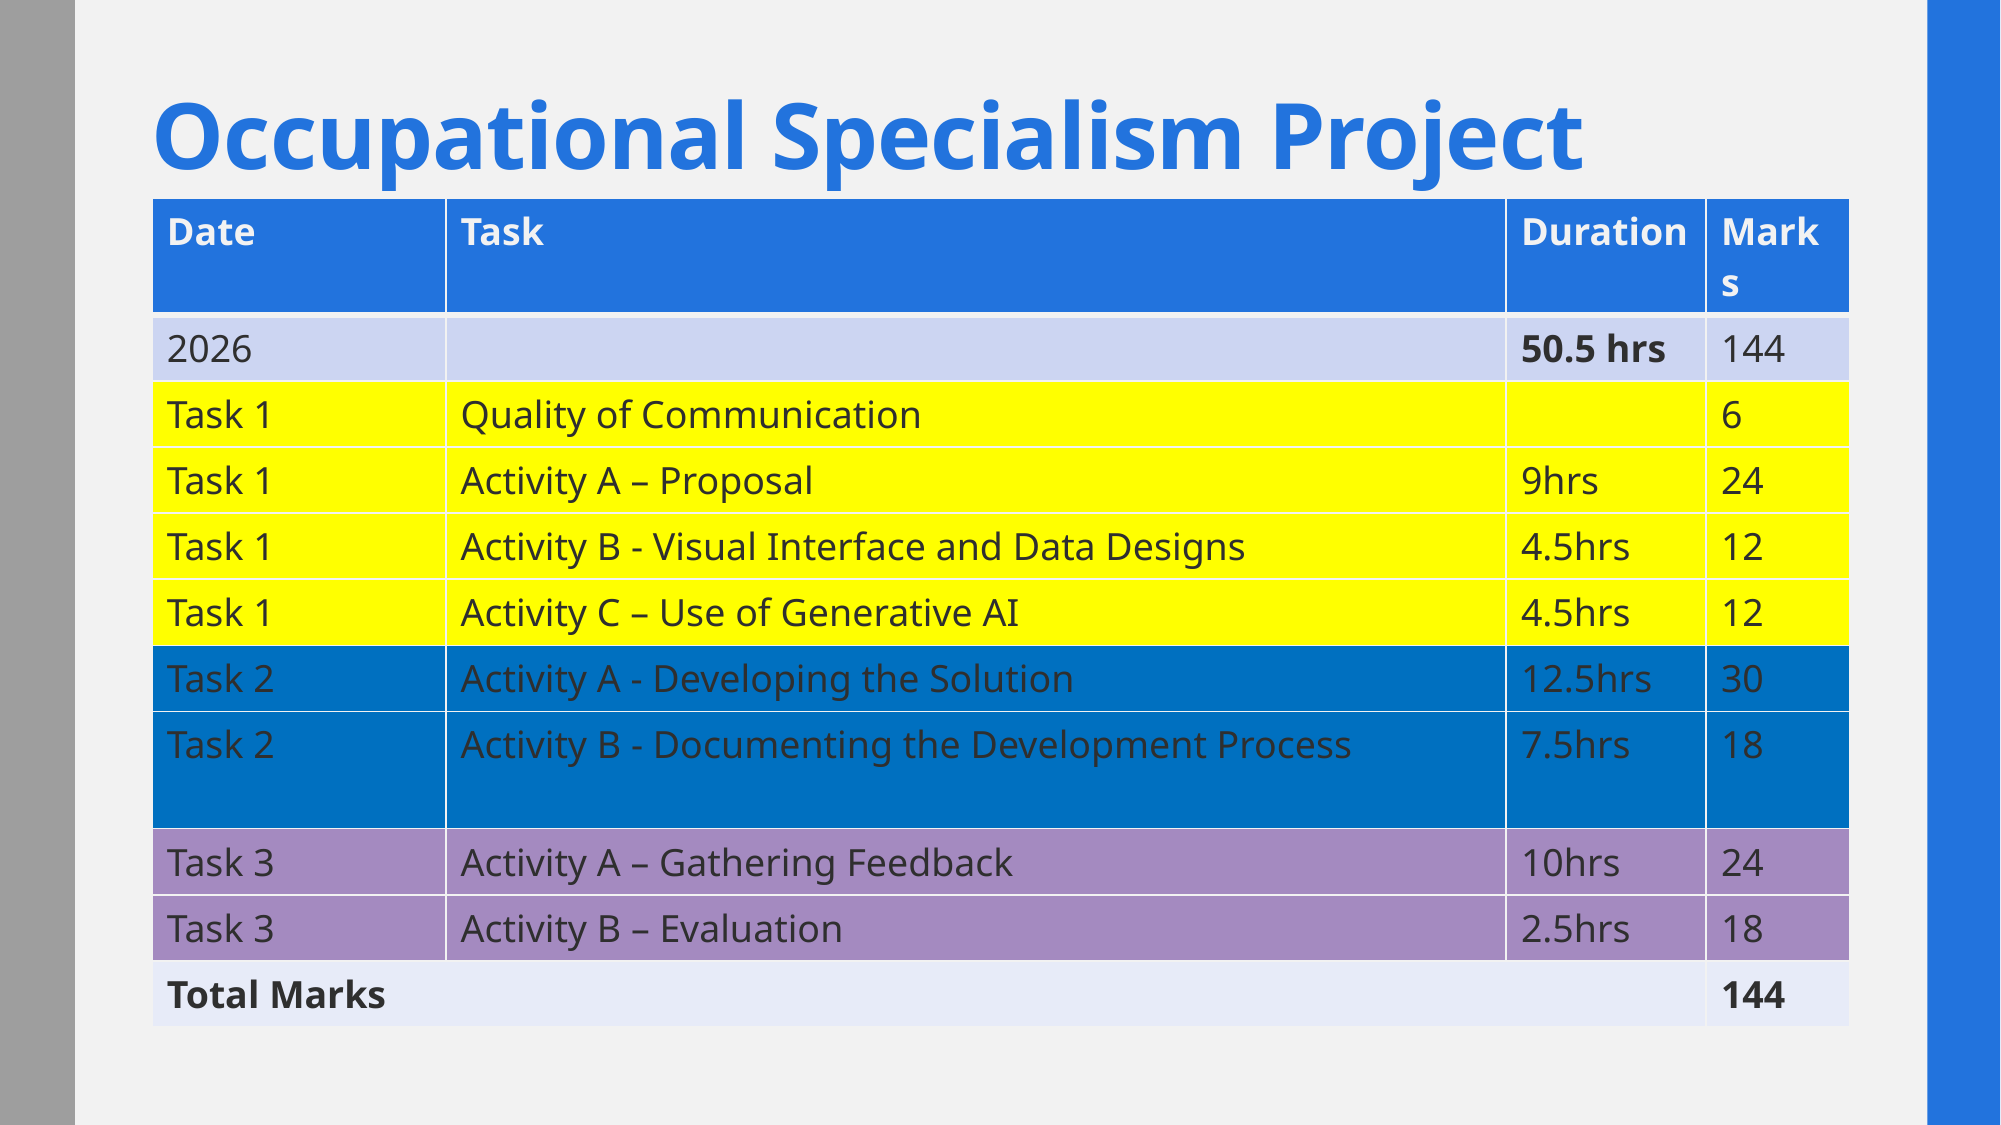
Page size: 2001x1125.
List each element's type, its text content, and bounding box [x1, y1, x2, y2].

table_cell Task 2 [153, 712, 445, 828]
table_cell 18 [1707, 896, 1849, 960]
table_cell Task 1 [153, 448, 445, 512]
table_cell Activity A - Developing the Solution [447, 646, 1505, 711]
table_cell [447, 318, 1505, 380]
table_cell Task 3 [153, 896, 445, 960]
table_cell 12 [1707, 580, 1849, 645]
table_cell 4.5hrs [1507, 580, 1705, 645]
table_cell Activity C – Use of Generative AI [447, 580, 1505, 645]
table_cell 144 [1707, 962, 1849, 1026]
table_header Task [447, 199, 1505, 312]
table_cell Task 1 [153, 580, 445, 645]
table_cell 6 [1707, 382, 1849, 446]
table_cell 30 [1707, 646, 1849, 711]
table_header Date [153, 199, 445, 312]
table_cell Activity B - Visual Interface and Data Designs [447, 514, 1505, 578]
table_cell 24 [1707, 829, 1849, 894]
table_cell 12.5hrs [1507, 646, 1705, 711]
table_cell 9hrs [1507, 448, 1705, 512]
table_cell Task 1 [153, 382, 445, 446]
table_cell 144 [1707, 318, 1849, 380]
table_cell 50.5 hrs [1507, 318, 1705, 380]
table_cell Quality of Communication [447, 382, 1505, 446]
table_cell Task 2 [153, 646, 445, 711]
table_cell 12 [1707, 514, 1849, 578]
table_cell 24 [1707, 448, 1849, 512]
table_cell 7.5hrs [1507, 712, 1705, 828]
table_cell 10hrs [1507, 829, 1705, 894]
table_header Marks [1707, 199, 1849, 312]
list Occupational Specialism Project [151, 78, 1850, 199]
table_cell Total Marks [153, 962, 1705, 1026]
table_cell 4.5hrs [1507, 514, 1705, 578]
table_cell Activity A – Proposal [447, 448, 1505, 512]
table_cell 18 [1707, 712, 1849, 828]
table_cell Task 1 [153, 514, 445, 578]
table_cell [1507, 382, 1705, 446]
table_cell 2026 [153, 318, 445, 380]
table_cell Activity B - Documenting the Development Process [447, 712, 1505, 828]
table_cell Activity B – Evaluation [447, 896, 1505, 960]
table_cell Task 3 [153, 829, 445, 894]
table_cell Activity A – Gathering Feedback [447, 829, 1505, 894]
table_cell 2.5hrs [1507, 896, 1705, 960]
table_header Duration [1507, 199, 1705, 312]
